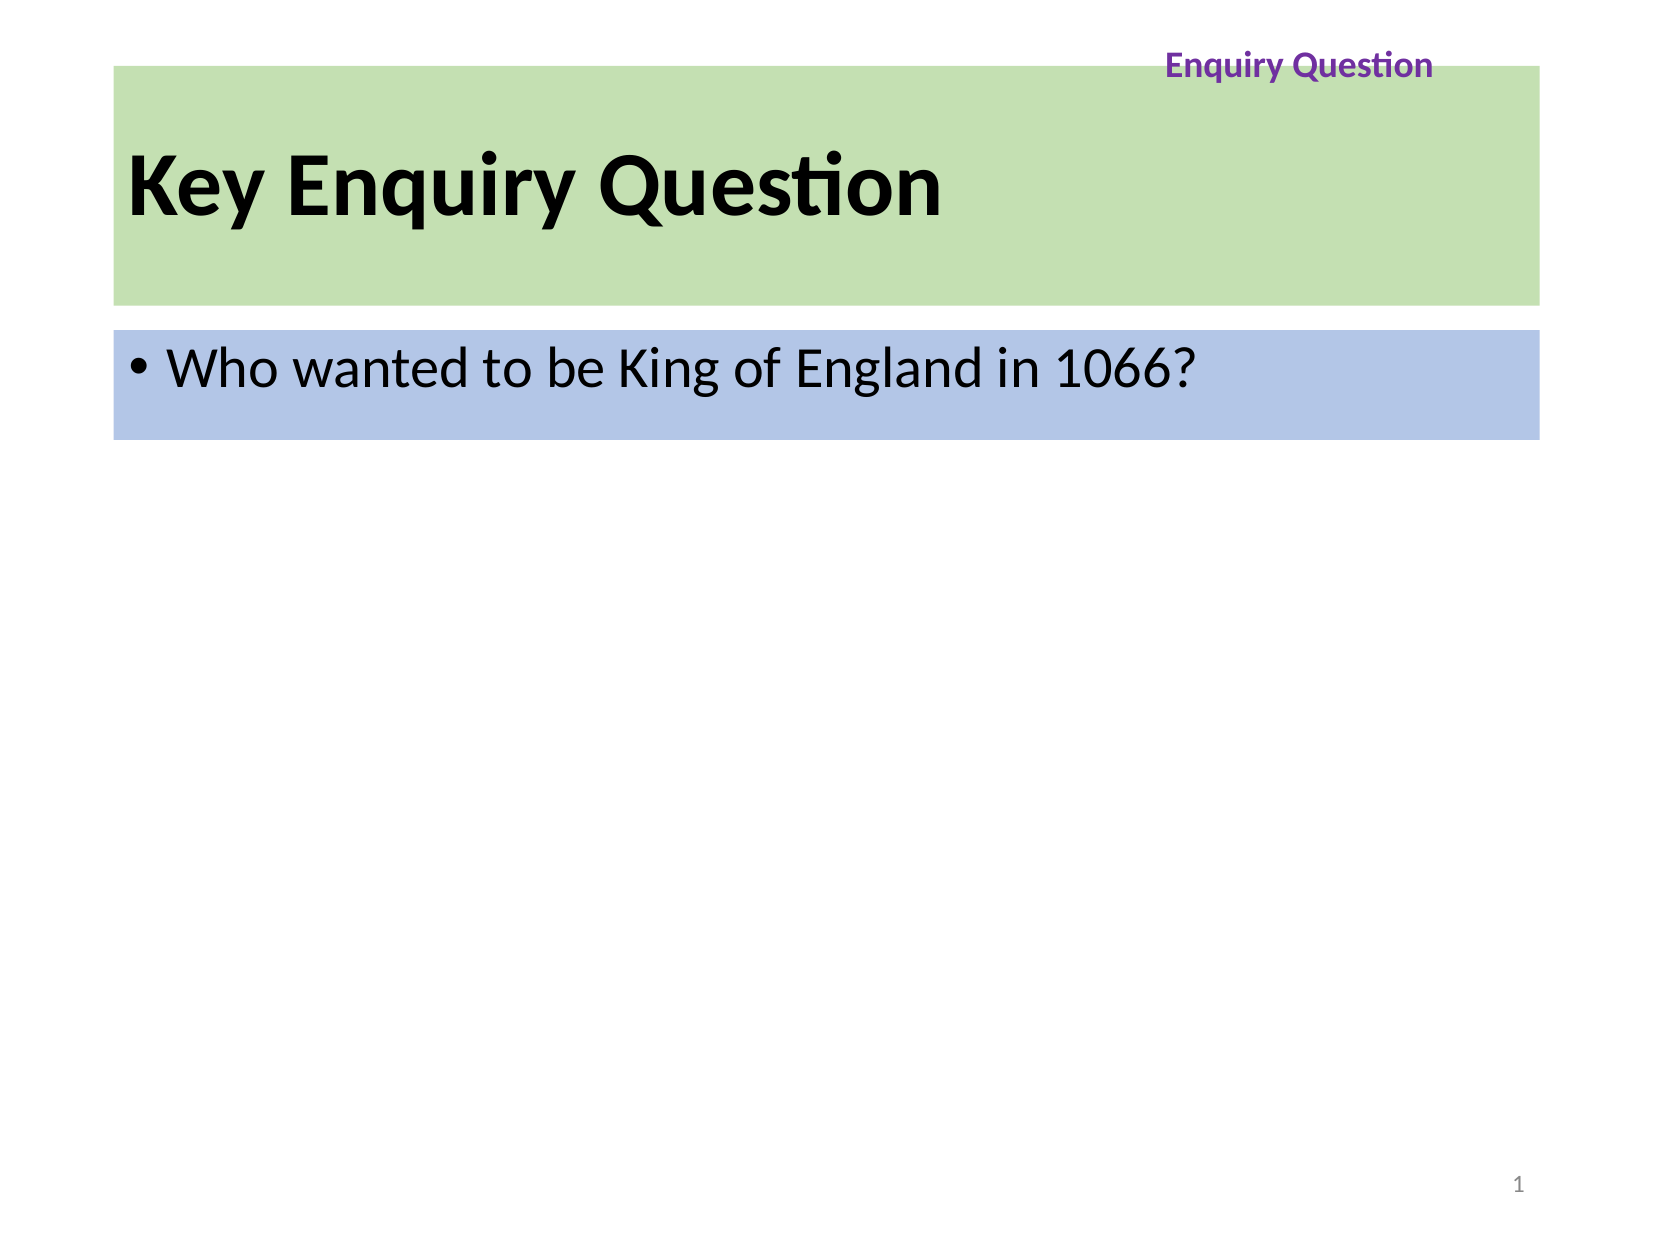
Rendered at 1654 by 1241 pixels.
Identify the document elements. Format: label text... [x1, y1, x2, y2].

list Who wanted to be King of England in 1066? [113, 330, 1540, 440]
text_box Enquiry Question [1150, 32, 1560, 93]
title Key Enquiry Question [113, 65, 1540, 306]
slide_number <number> [1167, 1149, 1540, 1216]
